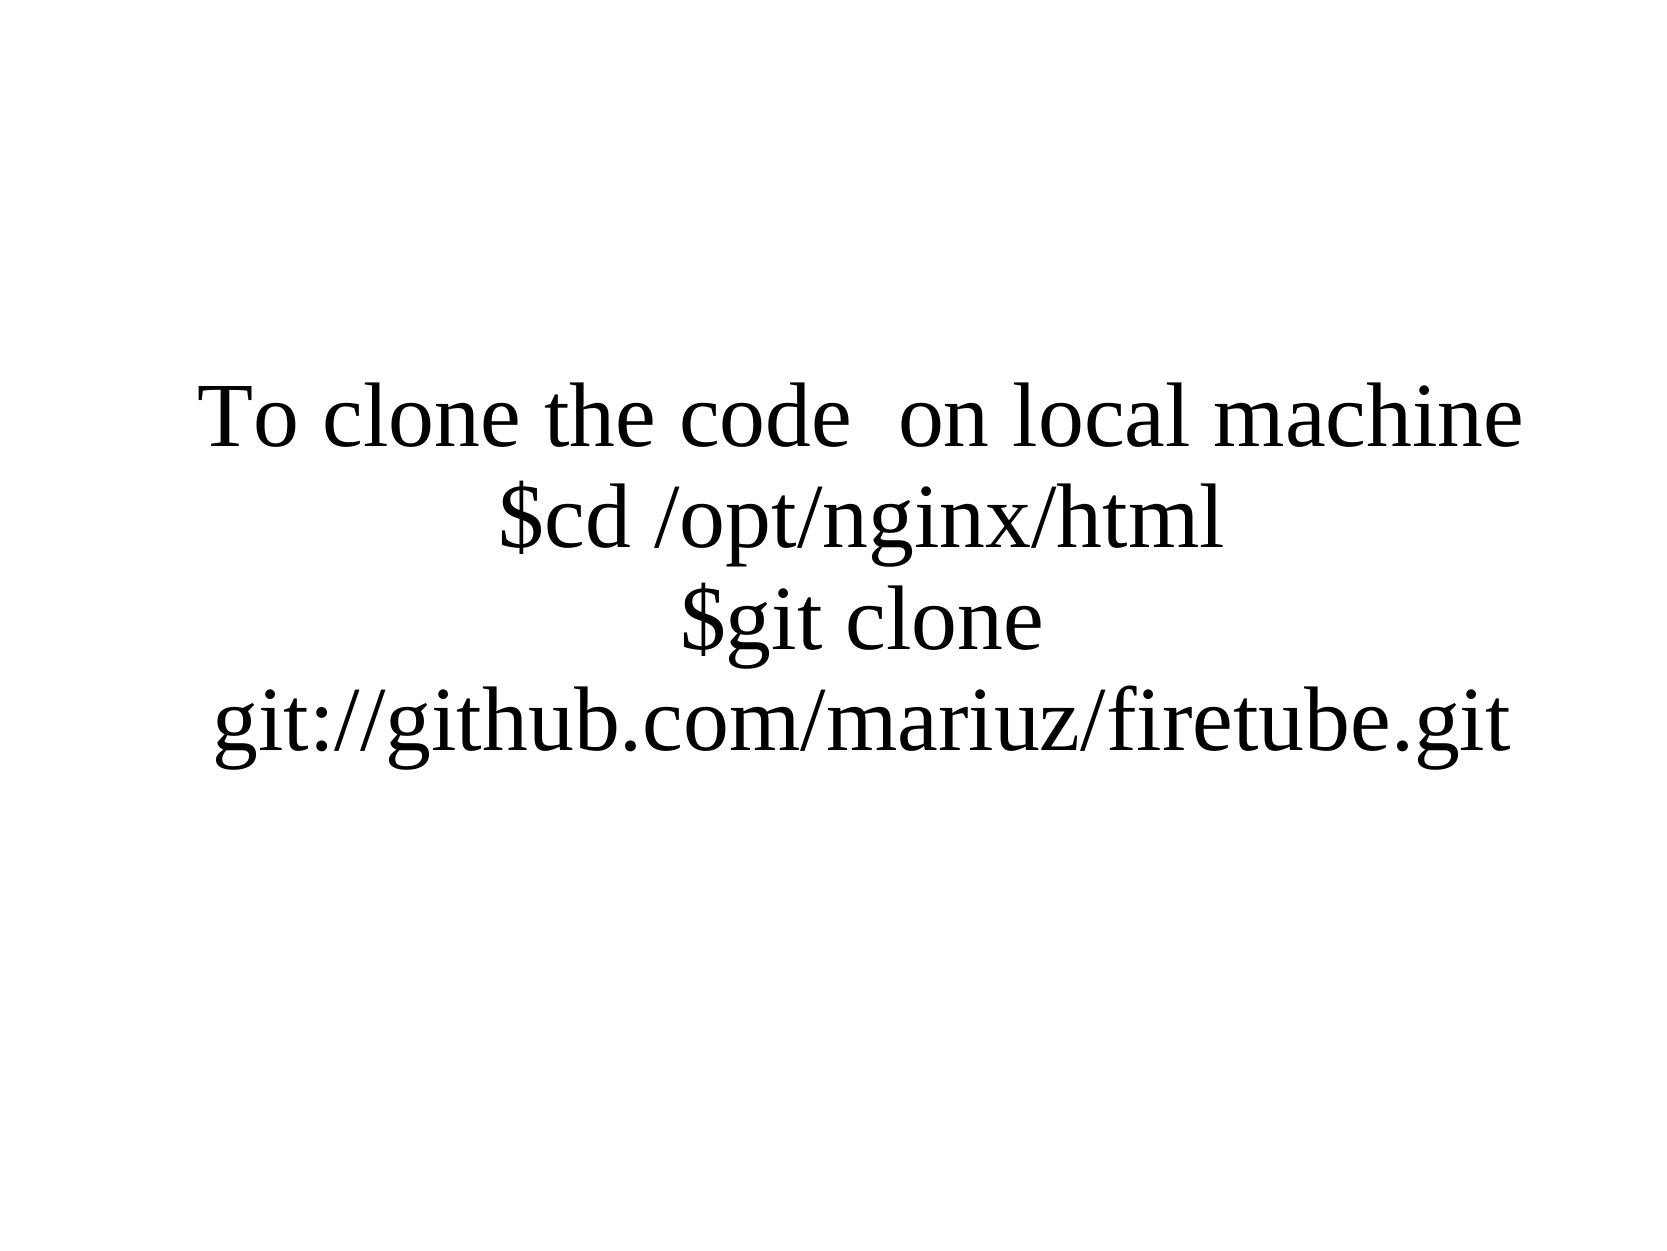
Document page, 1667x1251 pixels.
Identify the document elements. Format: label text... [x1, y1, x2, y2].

title To clone the code on local machine $cd /opt/nginx/html $git clone git://github.com/mariuz/firetube.git [112, 197, 1613, 938]
